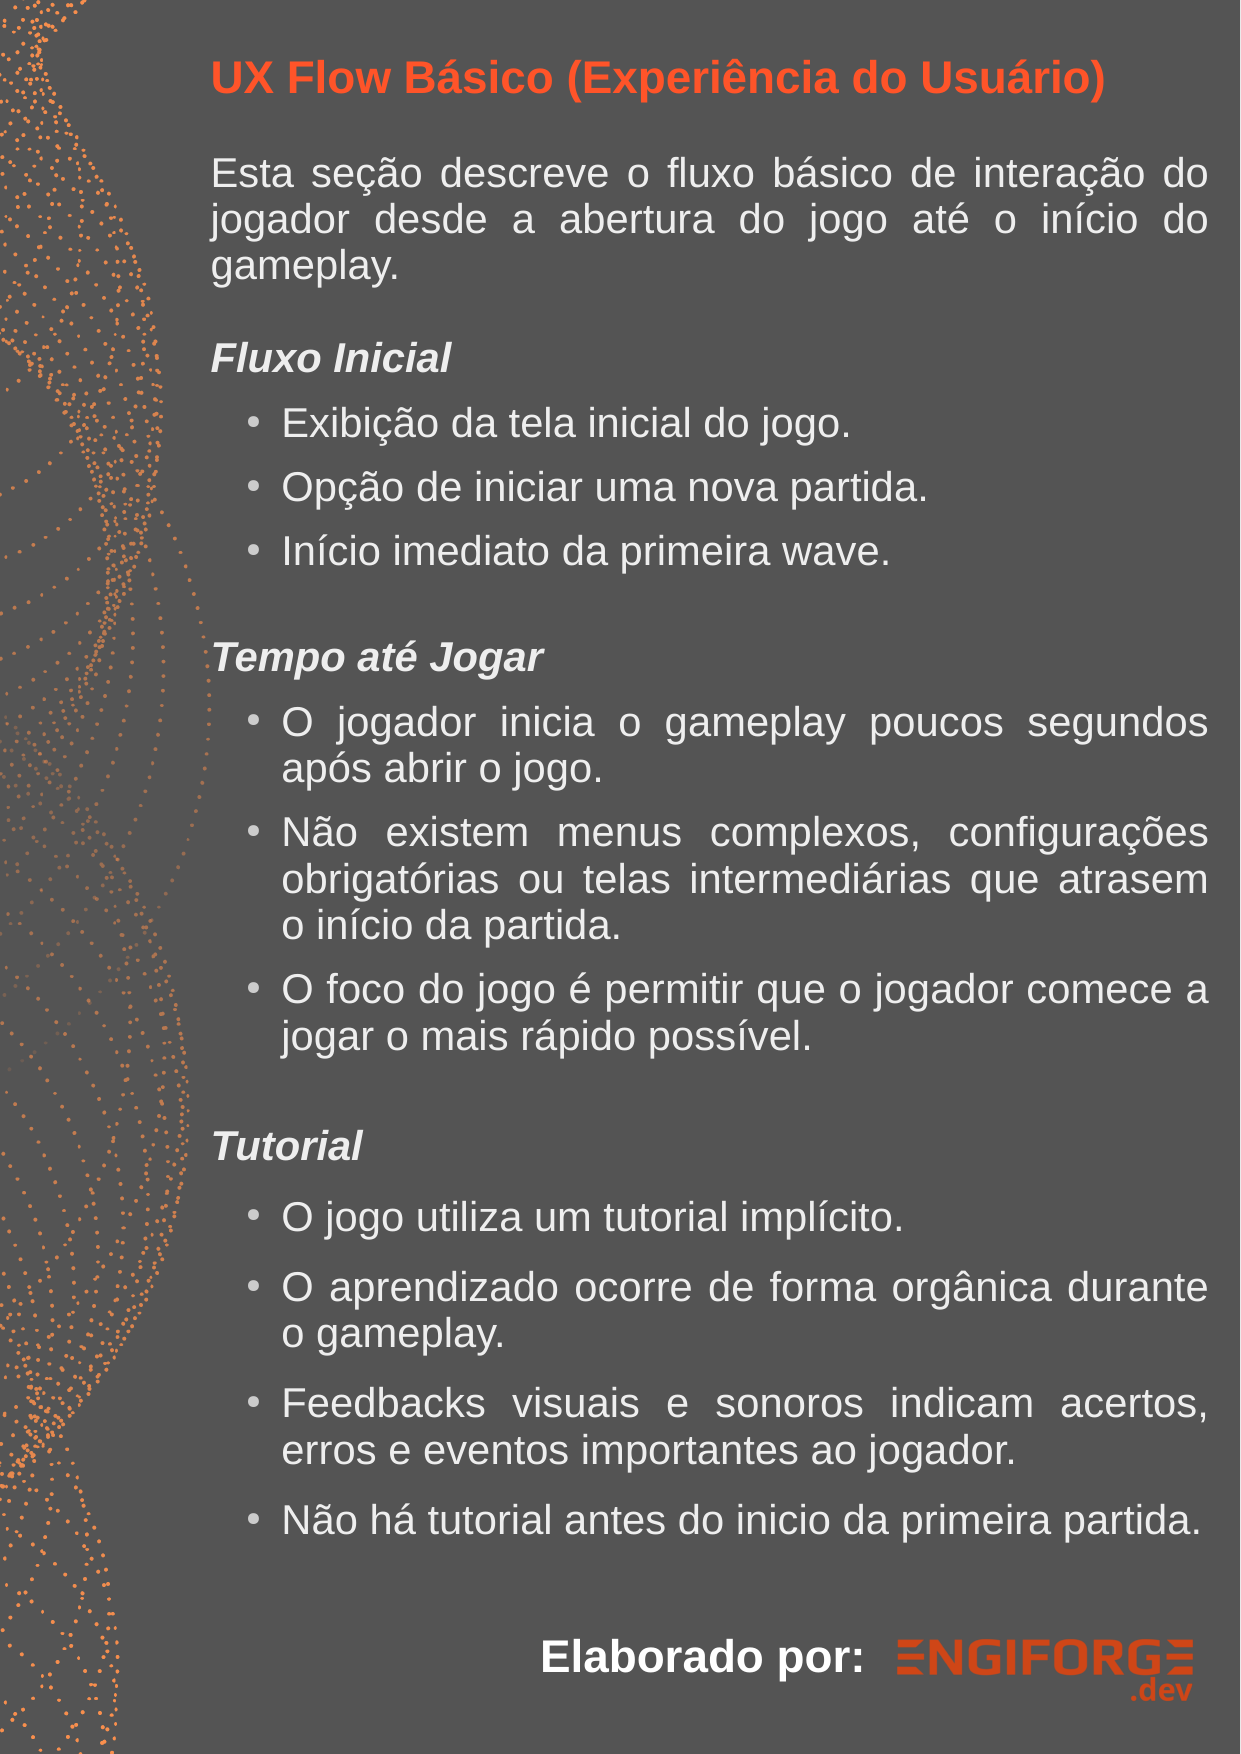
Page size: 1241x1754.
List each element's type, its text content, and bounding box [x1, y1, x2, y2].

text_box UX Flow Básico (Experiência do Usuário) Esta seção descreve o fluxo básico de interação do jogador desde a abertura do jogo até o início do gameplay. Fluxo Inicial Exibição da tela inicial do jogo. Opção de iniciar uma nova partida. Início imediato da primeira wave. Tempo até Jogar O jogador inicia o gameplay poucos segundos após abrir o jogo. Não existem menus complexos, configurações obrigatórias ou telas intermediárias que atrasem o início da partida. O foco do jogo é permitir que o jogador comece a jogar o mais rápido possível. Tutorial O jogo utiliza um tutorial implícito. O aprendizado ocorre de forma orgânica durante o gameplay. Feedbacks visuais e sonoros indicam acertos, erros e eventos importantes ao jogador. Não há tutorial antes do inicio da primeira partida. [195, 44, 1225, 1597]
picture [0, 0, 1241, 1754]
text_box Elaborado por: [525, 1623, 940, 1742]
